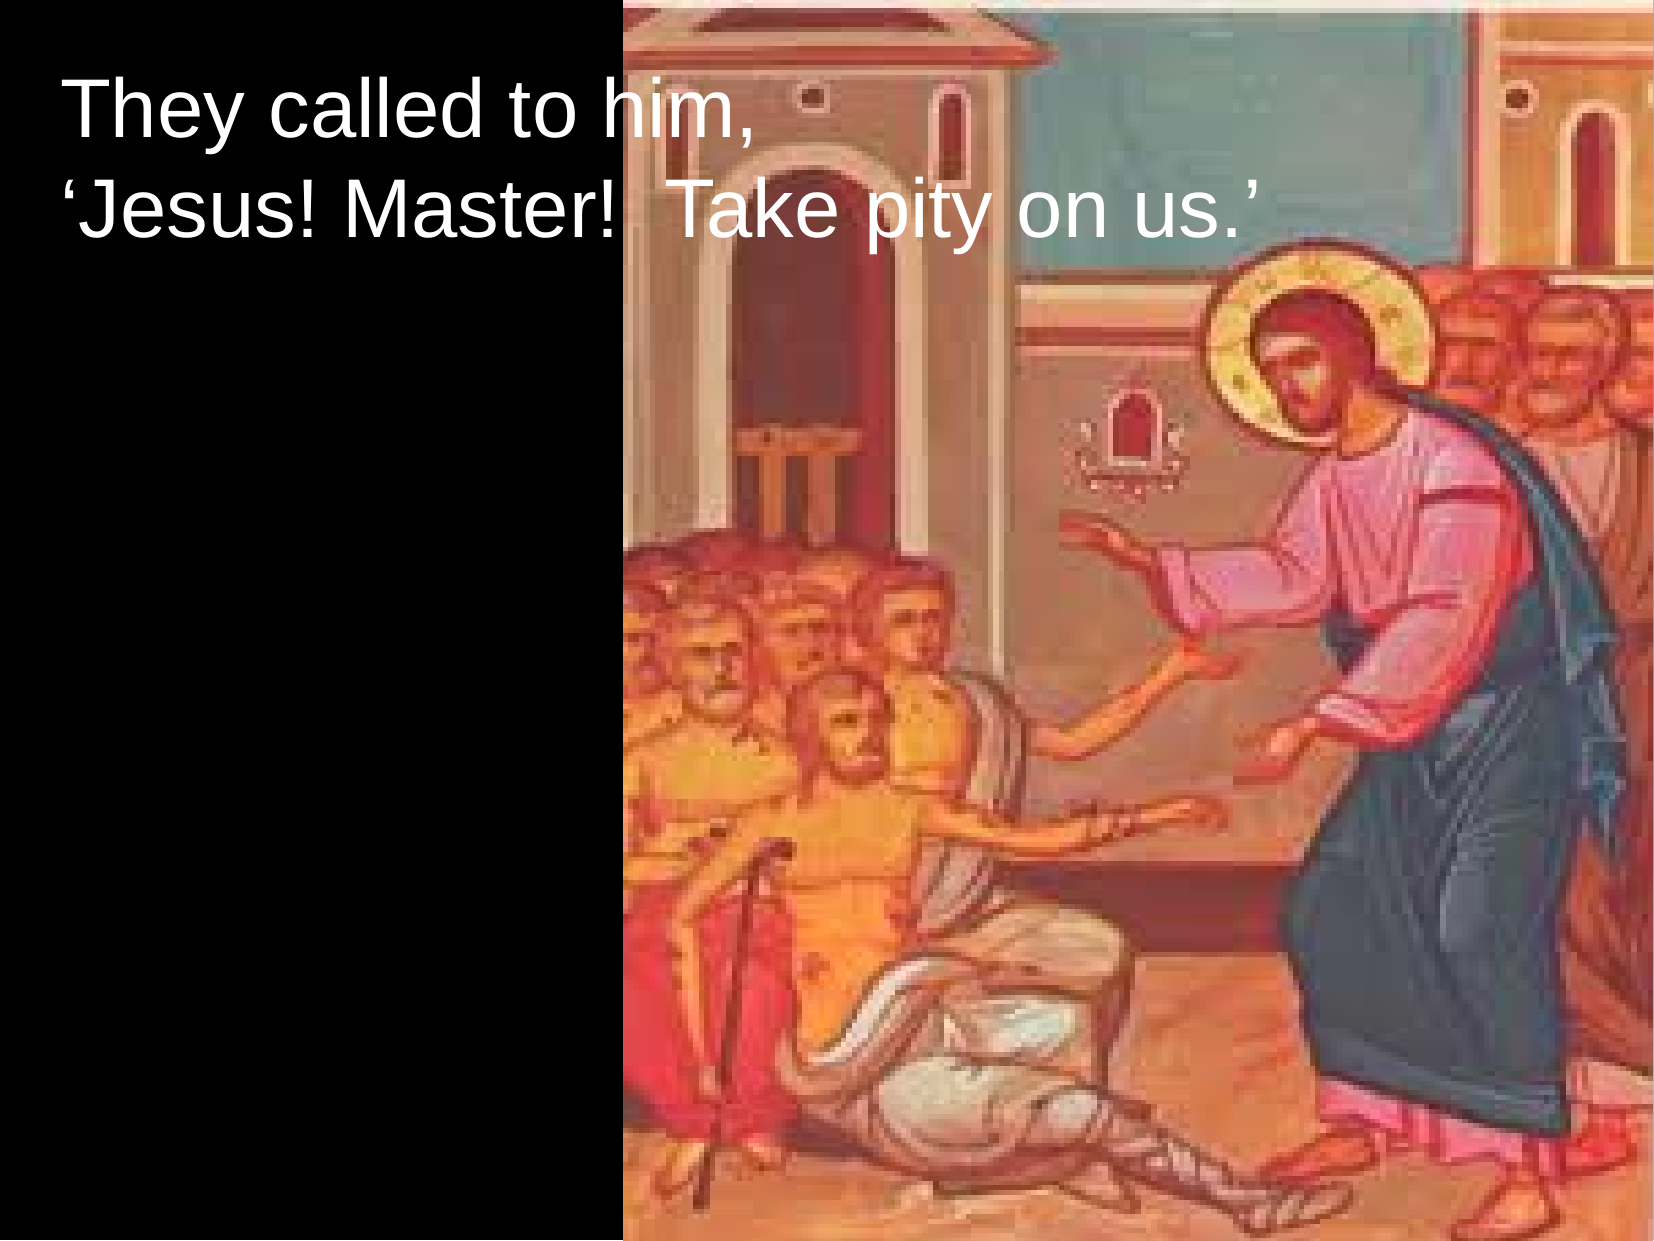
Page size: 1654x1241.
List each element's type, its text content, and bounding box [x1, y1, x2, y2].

picture [623, 0, 1654, 1241]
text_box They called to him, ‘Jesus! Master! Take pity on us.’ [45, 46, 1465, 263]
